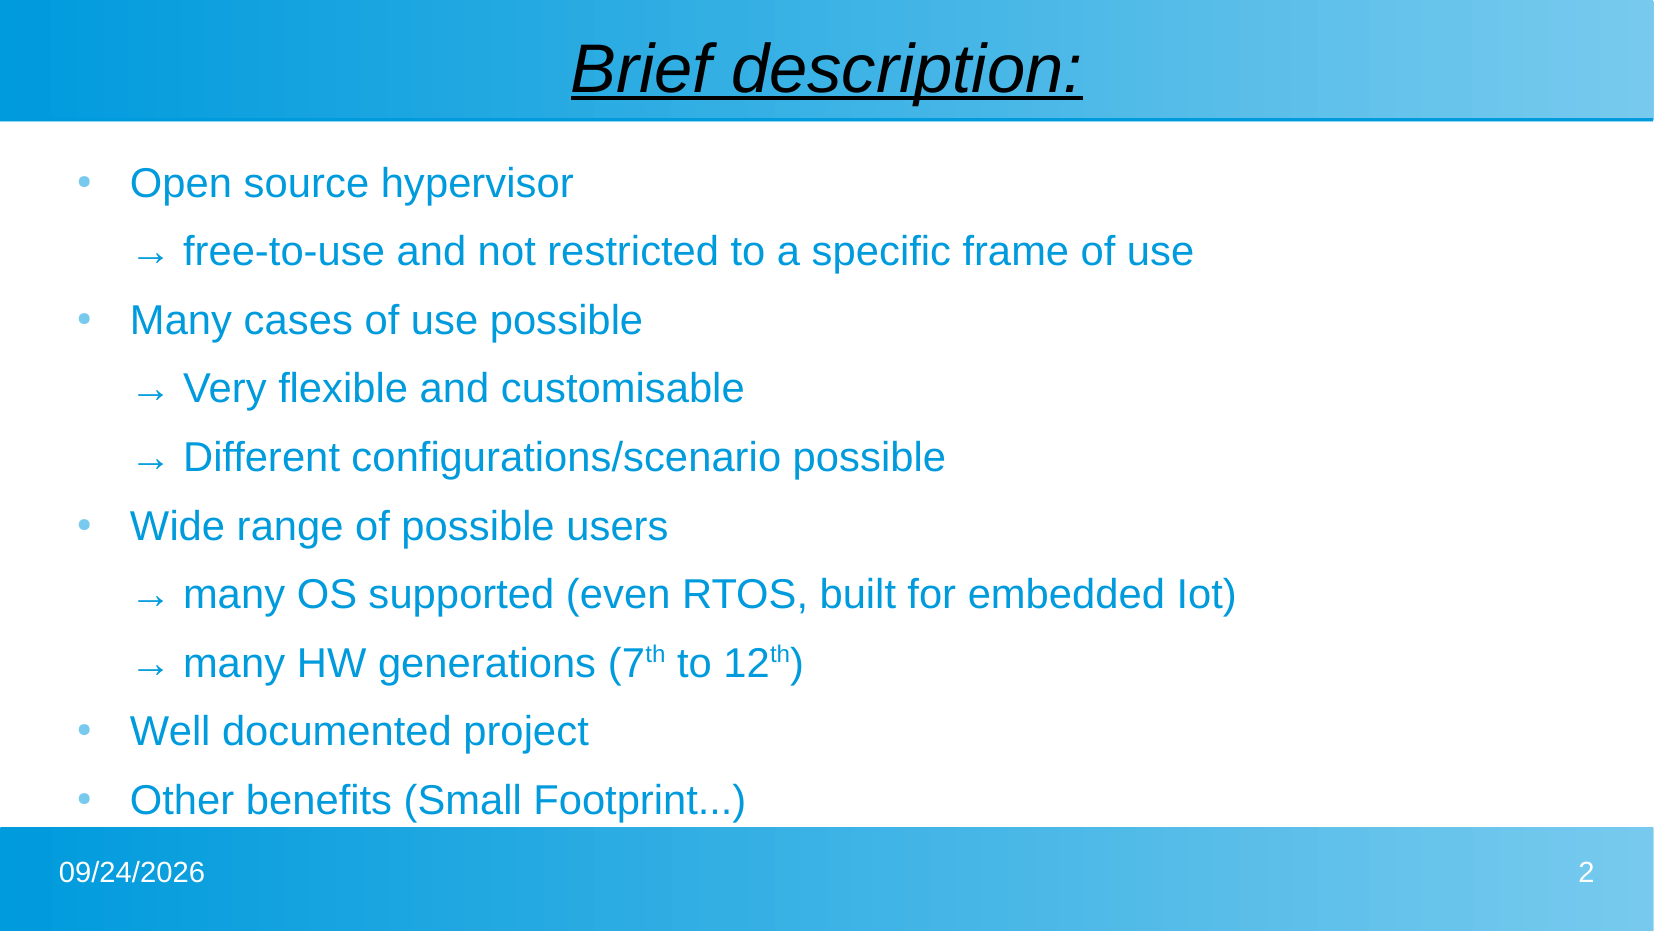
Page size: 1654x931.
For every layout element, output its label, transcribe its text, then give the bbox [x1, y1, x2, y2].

title Brief description: [59, 29, 1595, 108]
list Open source hypervisor → free-to-use and not restricted to a specific frame of use Many cases of use possible → Very flexible and customisable → Different configurations/scenario possible Wide range of possible users → many OS supported (even RTOS, built for embedded Iot) → many HW generations (7th to 12th) Well documented project Other benefits (Small Footprint...) [59, 159, 1595, 788]
